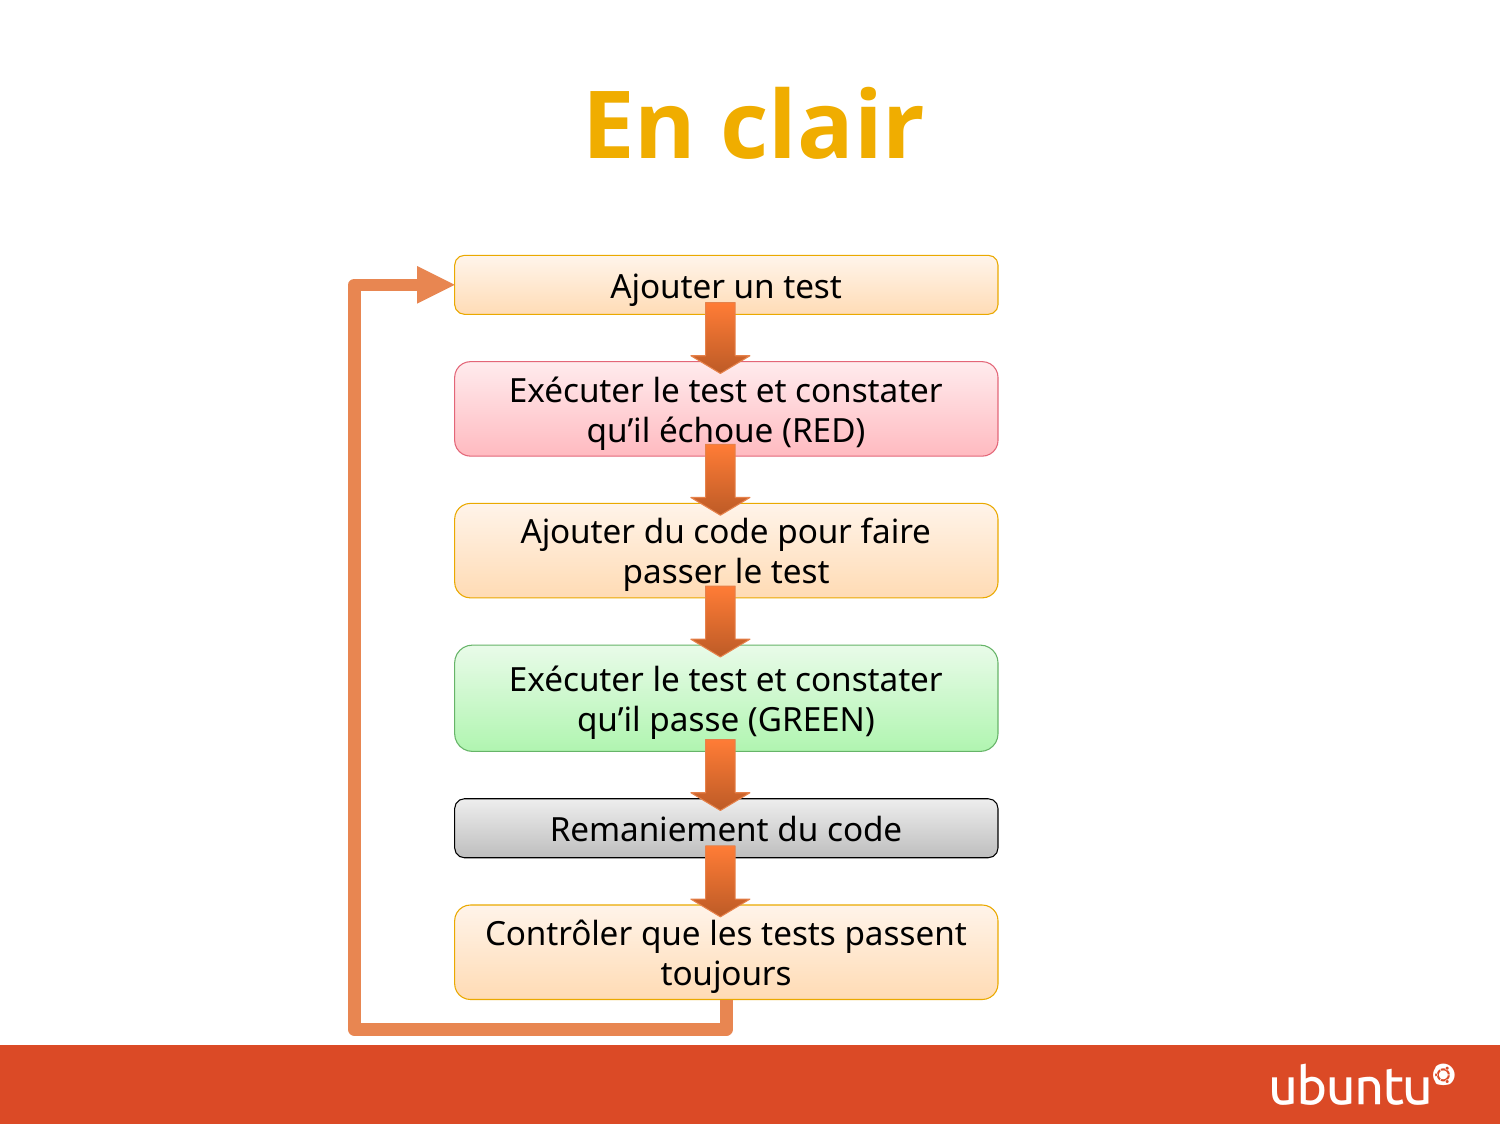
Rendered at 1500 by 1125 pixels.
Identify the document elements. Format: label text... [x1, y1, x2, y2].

text_box Exécuter le test et constater qu’il passe (GREEN) [454, 645, 999, 752]
text_box [690, 845, 750, 917]
title En clair [75, 25, 1425, 231]
text_box Contrôler que les tests passent toujours [454, 905, 999, 1000]
text_box [690, 586, 750, 657]
text_box [690, 302, 750, 374]
text_box Exécuter le test et constater qu’il échoue (RED) [454, 361, 999, 457]
text_box [690, 739, 750, 811]
text_box Remaniement du code [454, 798, 999, 858]
text_box Ajouter un test [454, 255, 999, 315]
text_box [690, 444, 750, 516]
text_box Ajouter du code pour faire passer le test [454, 503, 999, 598]
picture [0, 1045, 1500, 1124]
